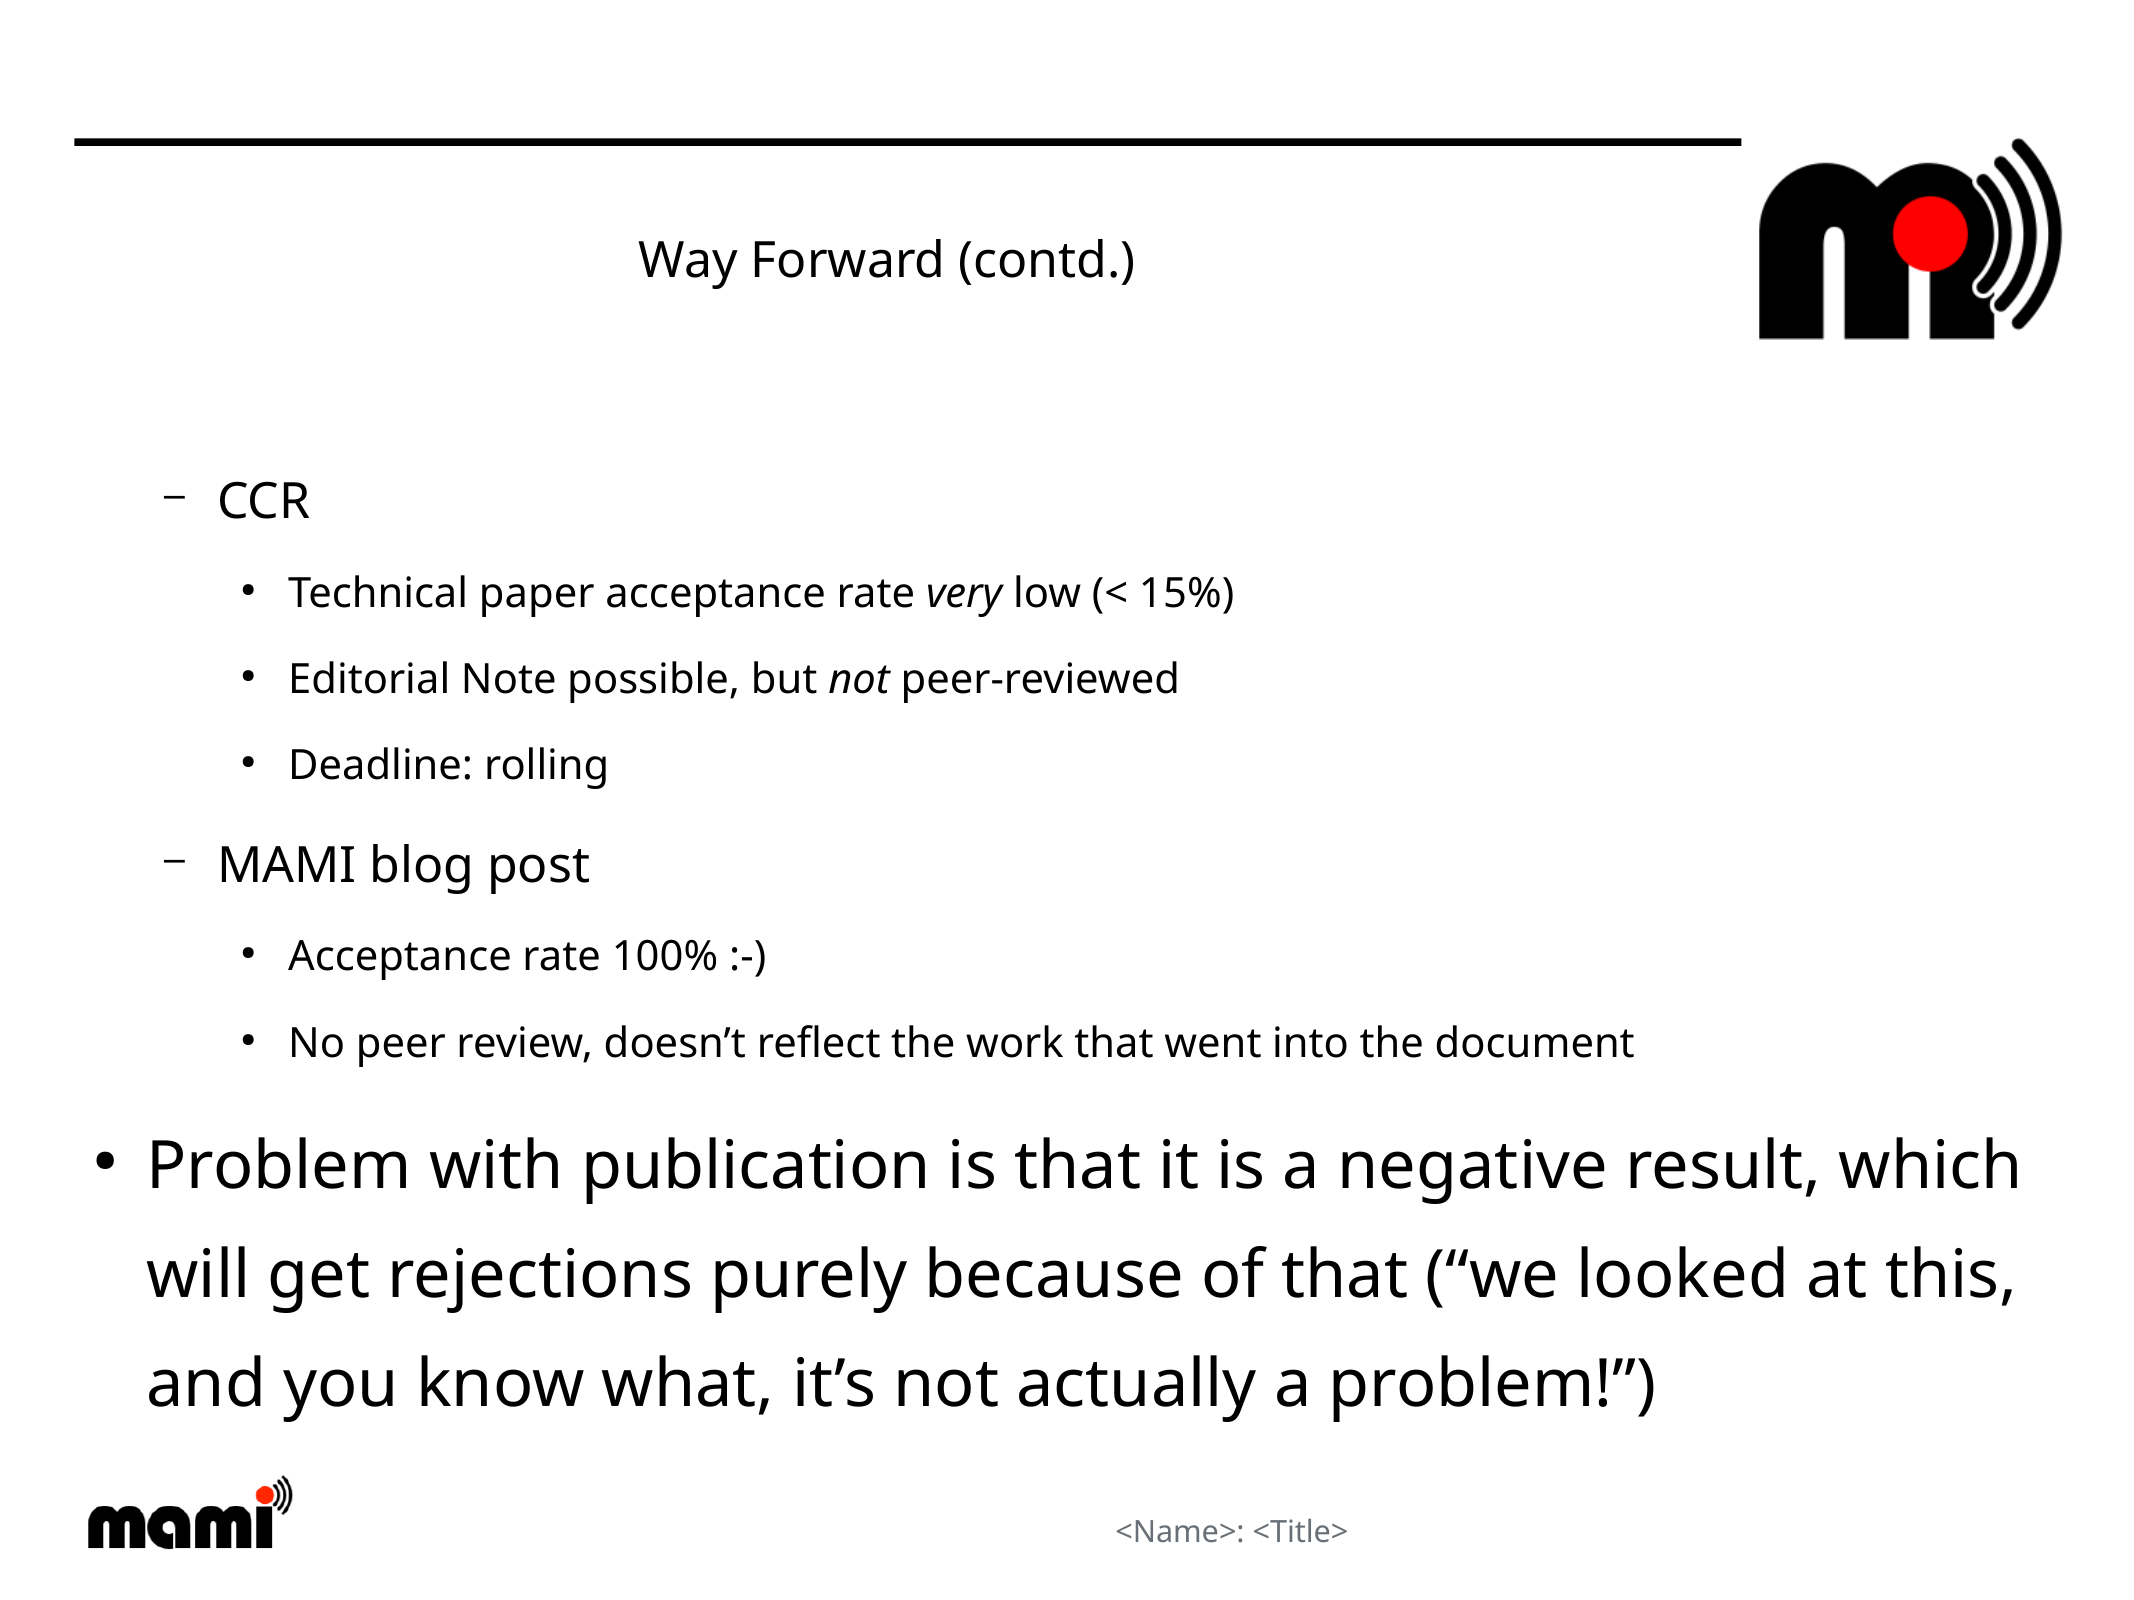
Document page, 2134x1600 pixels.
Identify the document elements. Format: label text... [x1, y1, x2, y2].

picture [1758, 138, 2065, 340]
list CCR Technical paper acceptance rate very low (< 15%) Editorial Note possible, but not peer-reviewed Deadline: rolling MAMI blog post Acceptance rate 100% :-) No peer review, doesn’t reflect the work that went into the document Problem with publication is that it is a negative result, which will get rejections purely because of that (“we looked at this, and you know what, it’s not actually a problem!”) [75, 451, 2053, 1462]
title Way Forward (contd.) [75, 144, 1700, 372]
picture [86, 1473, 294, 1552]
